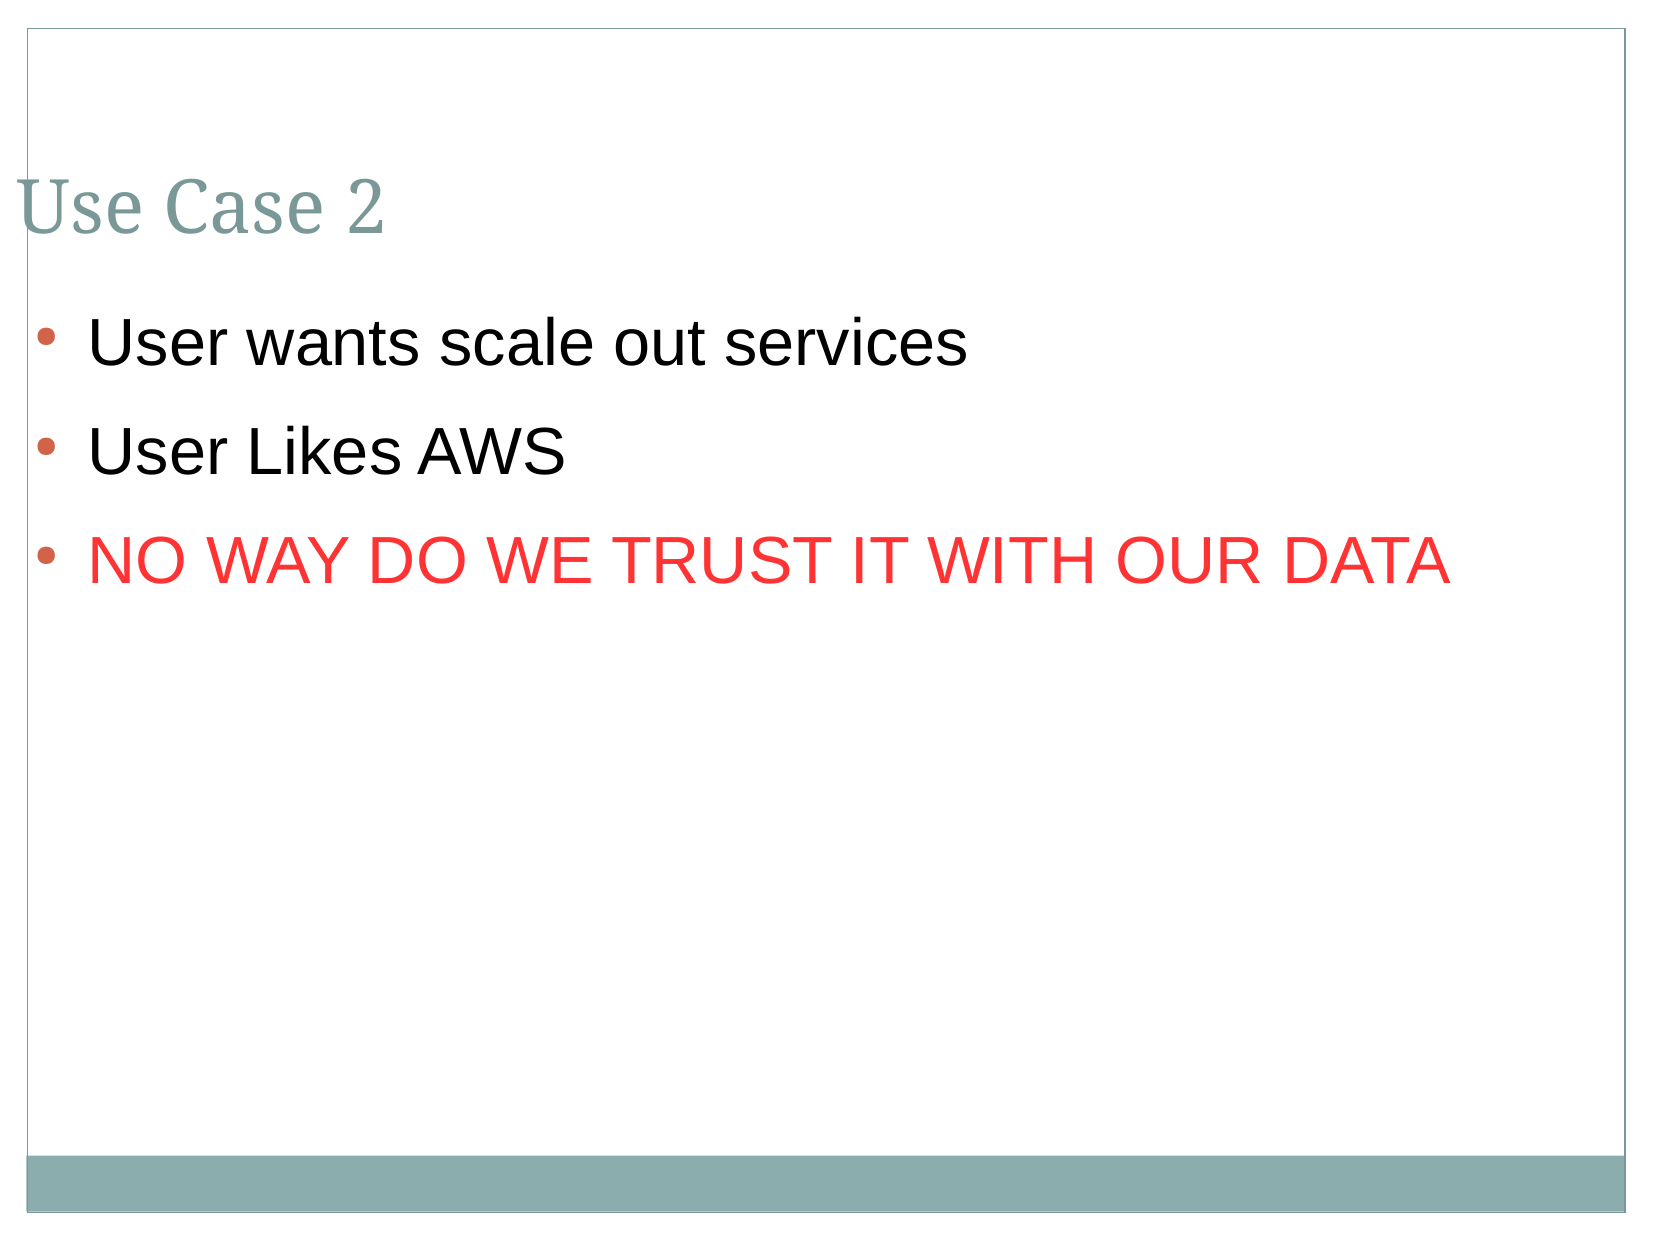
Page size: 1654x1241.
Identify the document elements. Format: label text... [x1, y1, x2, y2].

list User wants scale out services User Likes AWS NO WAY DO WE TRUST IT WITH OUR DATA [0, 290, 1489, 1010]
title Use Case 2 [0, 32, 1489, 257]
